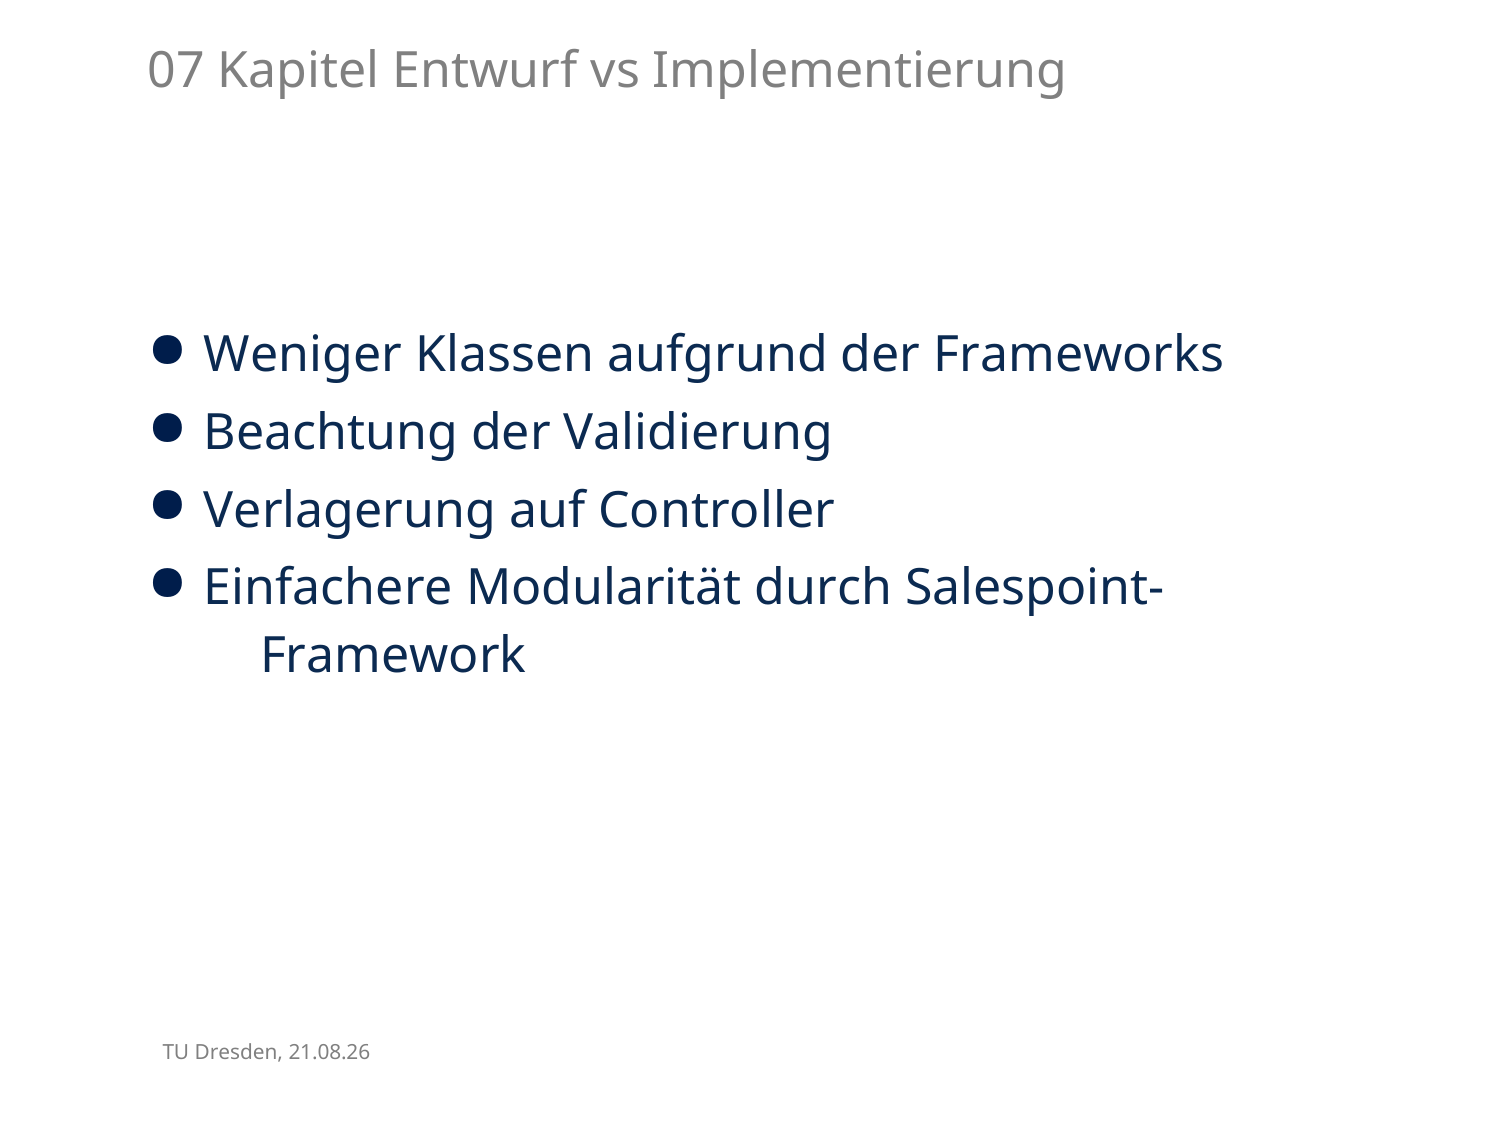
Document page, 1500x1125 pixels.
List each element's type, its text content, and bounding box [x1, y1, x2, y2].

list Weniger Klassen aufgrund der Frameworks Beachtung der Validierung Verlagerung auf Controller Einfachere Modularität durch Salespoint-Framework [147, 310, 1373, 886]
title 07 Kapitel Entwurf vs Implementierung [147, 29, 1379, 106]
